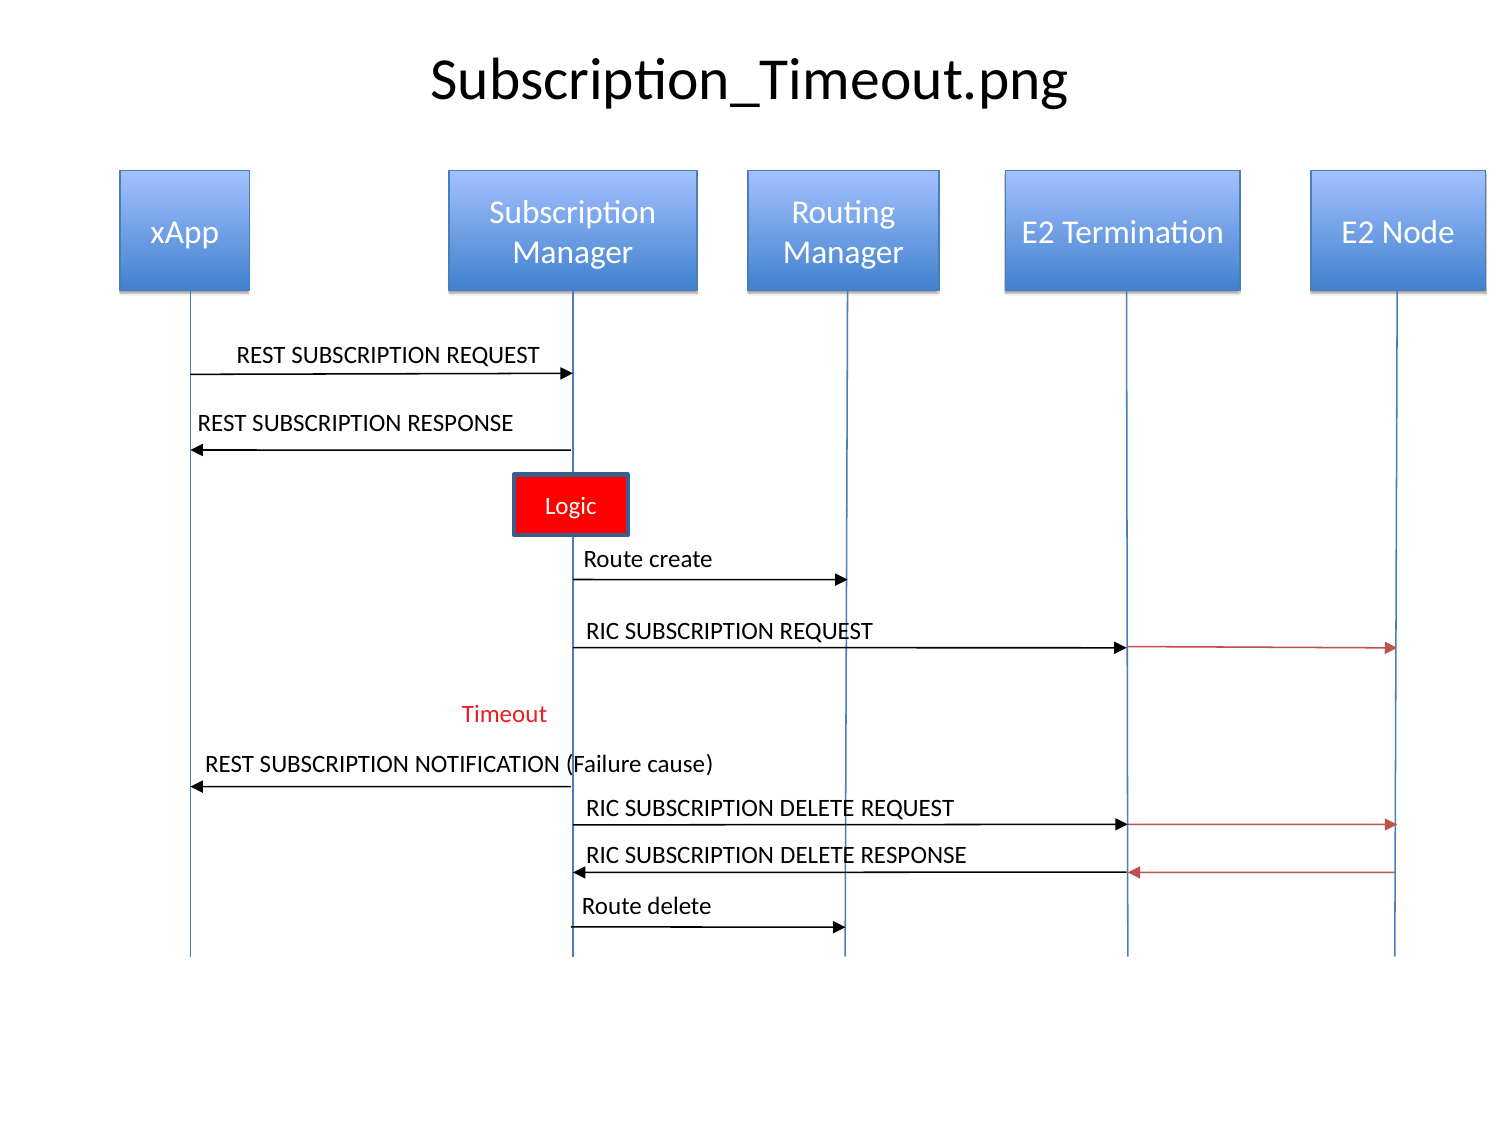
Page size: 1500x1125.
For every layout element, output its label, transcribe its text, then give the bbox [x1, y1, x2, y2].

text_box E2 Termination [1005, 170, 1241, 291]
text_box REST SUBSCRIPTION REQUEST [221, 331, 556, 373]
text_box xApp [120, 170, 250, 291]
text_box RIC SUBSCRIPTION REQUEST [571, 606, 969, 652]
text_box Timeout [447, 690, 591, 736]
text_box E2 Node [1310, 170, 1486, 291]
text_box Routing Manager [748, 170, 940, 291]
text_box REST SUBSCRIPTION RESPONSE [183, 398, 620, 444]
text_box Subscription Manager [448, 170, 697, 291]
text_box REST SUBSCRIPTION NOTIFICATION (Failure cause) [190, 739, 863, 785]
text_box Logic [513, 474, 628, 535]
text_box RIC SUBSCRIPTION DELETE RESPONSE [571, 831, 1092, 877]
text_box Route delete [567, 882, 774, 928]
text_box RIC SUBSCRIPTION DELETE REQUEST [571, 784, 1075, 829]
title Subscription_Timeout.png [75, 32, 1425, 120]
text_box Route create [568, 535, 768, 580]
